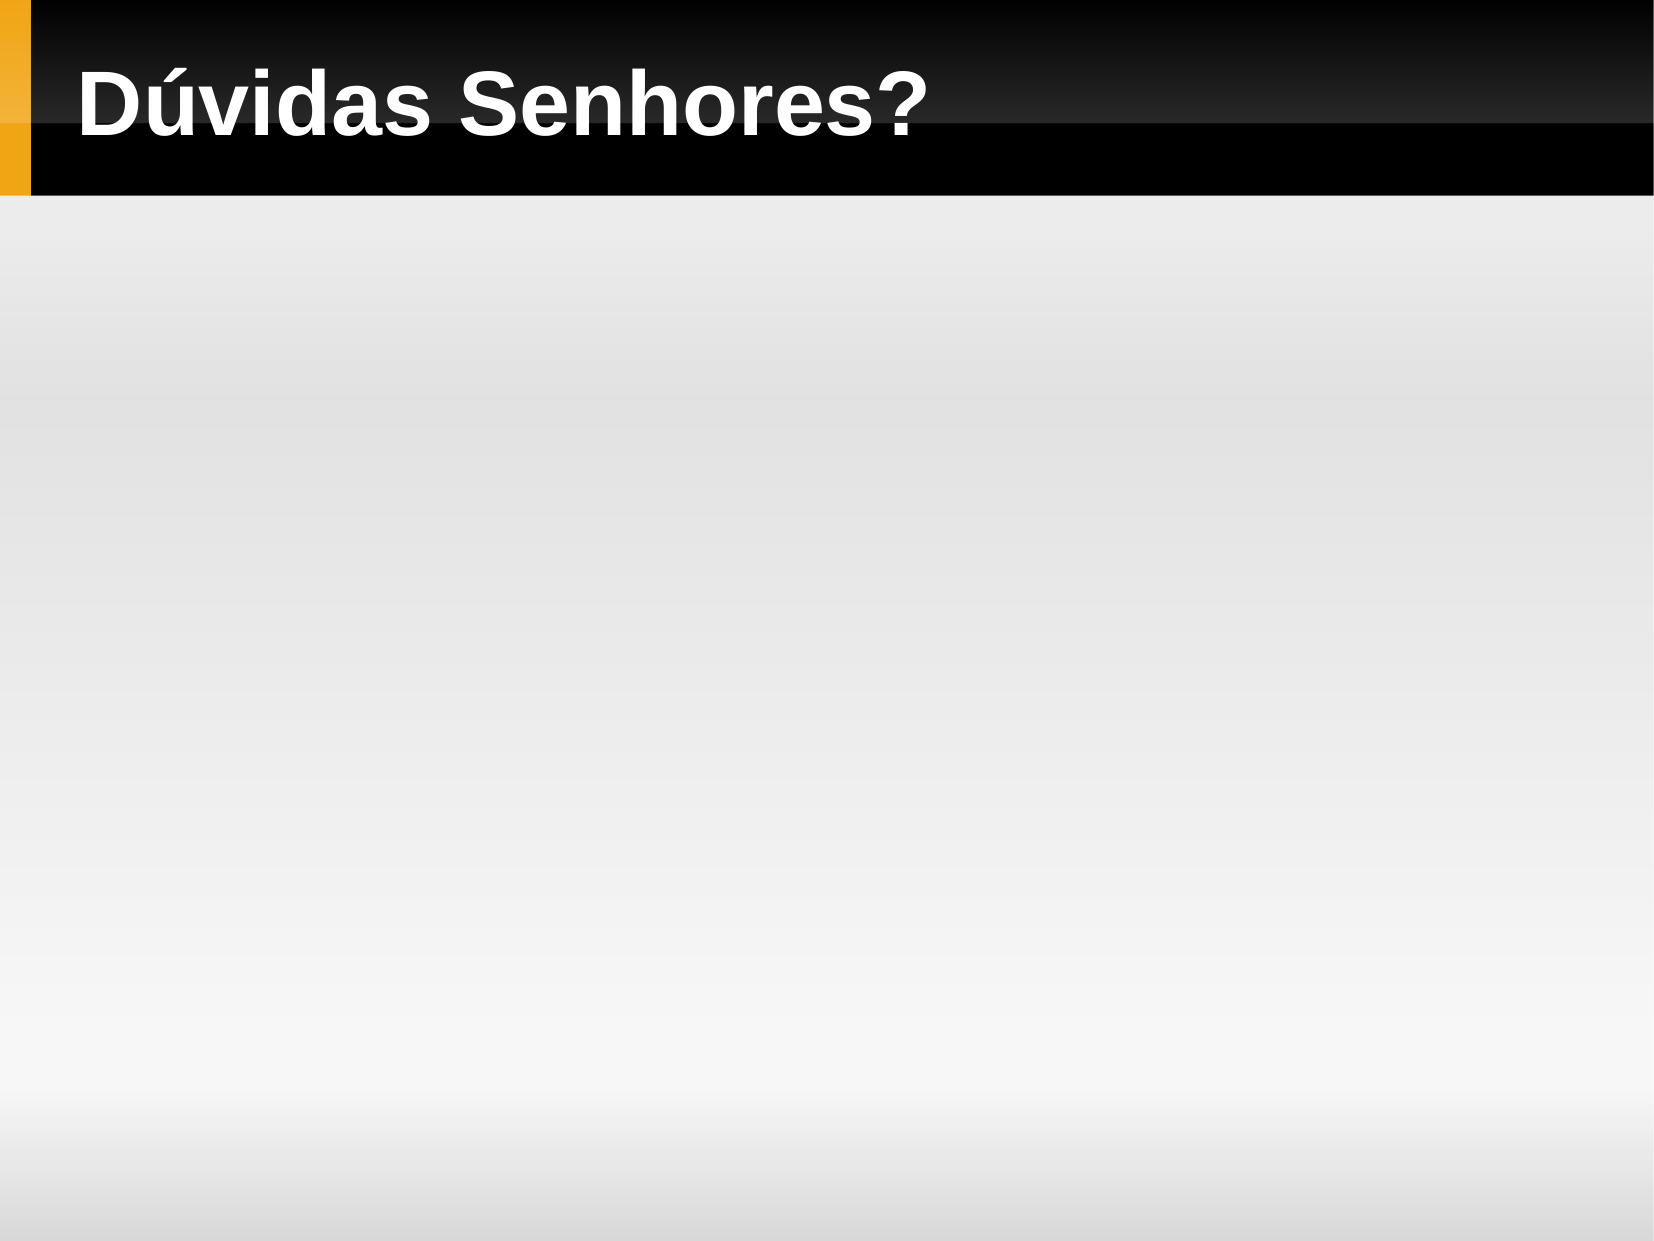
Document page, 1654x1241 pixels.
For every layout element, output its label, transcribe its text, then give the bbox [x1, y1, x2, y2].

picture [0, 0, 1654, 1241]
title Dúvidas Senhores? [76, 7, 1565, 200]
